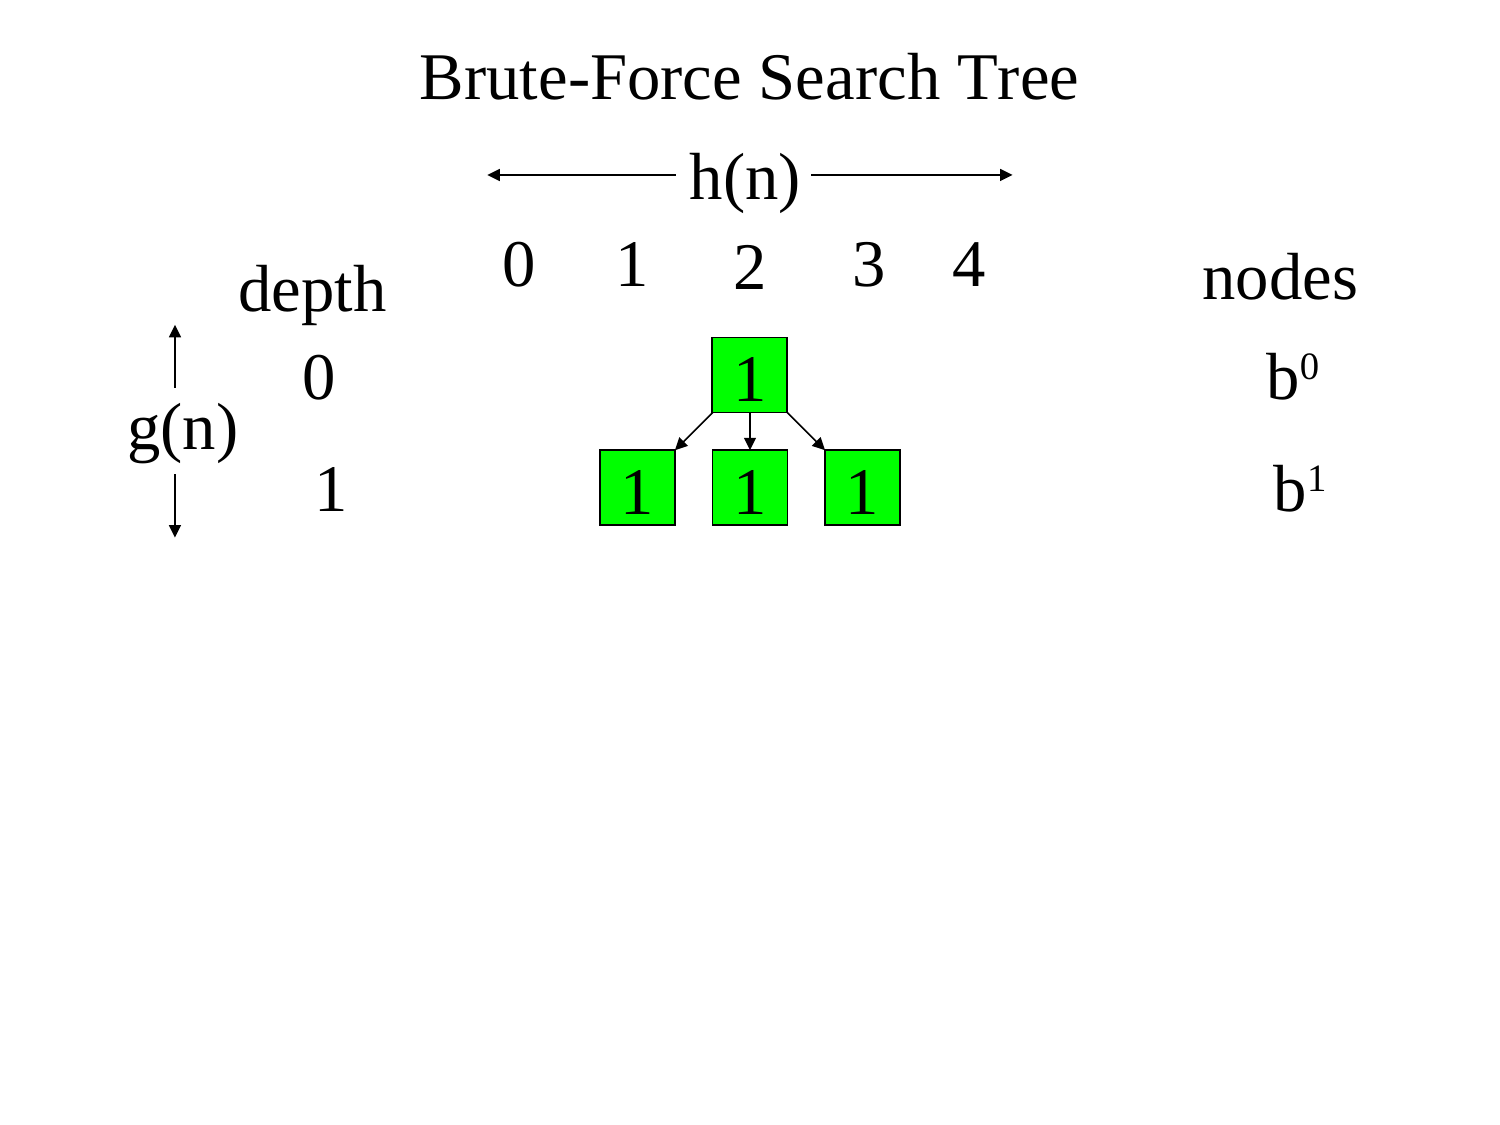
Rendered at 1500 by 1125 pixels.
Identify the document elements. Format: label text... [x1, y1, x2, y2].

text_box 1 [299, 437, 338, 533]
text_box 1 [600, 212, 664, 308]
text_box b1 [1249, 437, 1351, 533]
text_box 4 [937, 212, 1001, 308]
text_box Brute-Force Search Tree [405, 24, 1096, 121]
text_box depth [187, 237, 438, 333]
text_box b0 [1251, 324, 1334, 421]
text_box h(n) [675, 124, 817, 221]
text_box nodes [1187, 224, 1374, 321]
text_box g(n) [112, 374, 254, 471]
text_box 0 [287, 324, 351, 421]
text_box 1 [712, 450, 788, 526]
text_box 1 [825, 450, 901, 526]
text_box 2 [718, 214, 782, 311]
text_box 3 [837, 212, 901, 308]
text_box 0 [487, 212, 551, 308]
text_box 1 [712, 337, 788, 413]
text_box depth [311, 283, 326, 309]
text_box 1 [600, 450, 676, 526]
